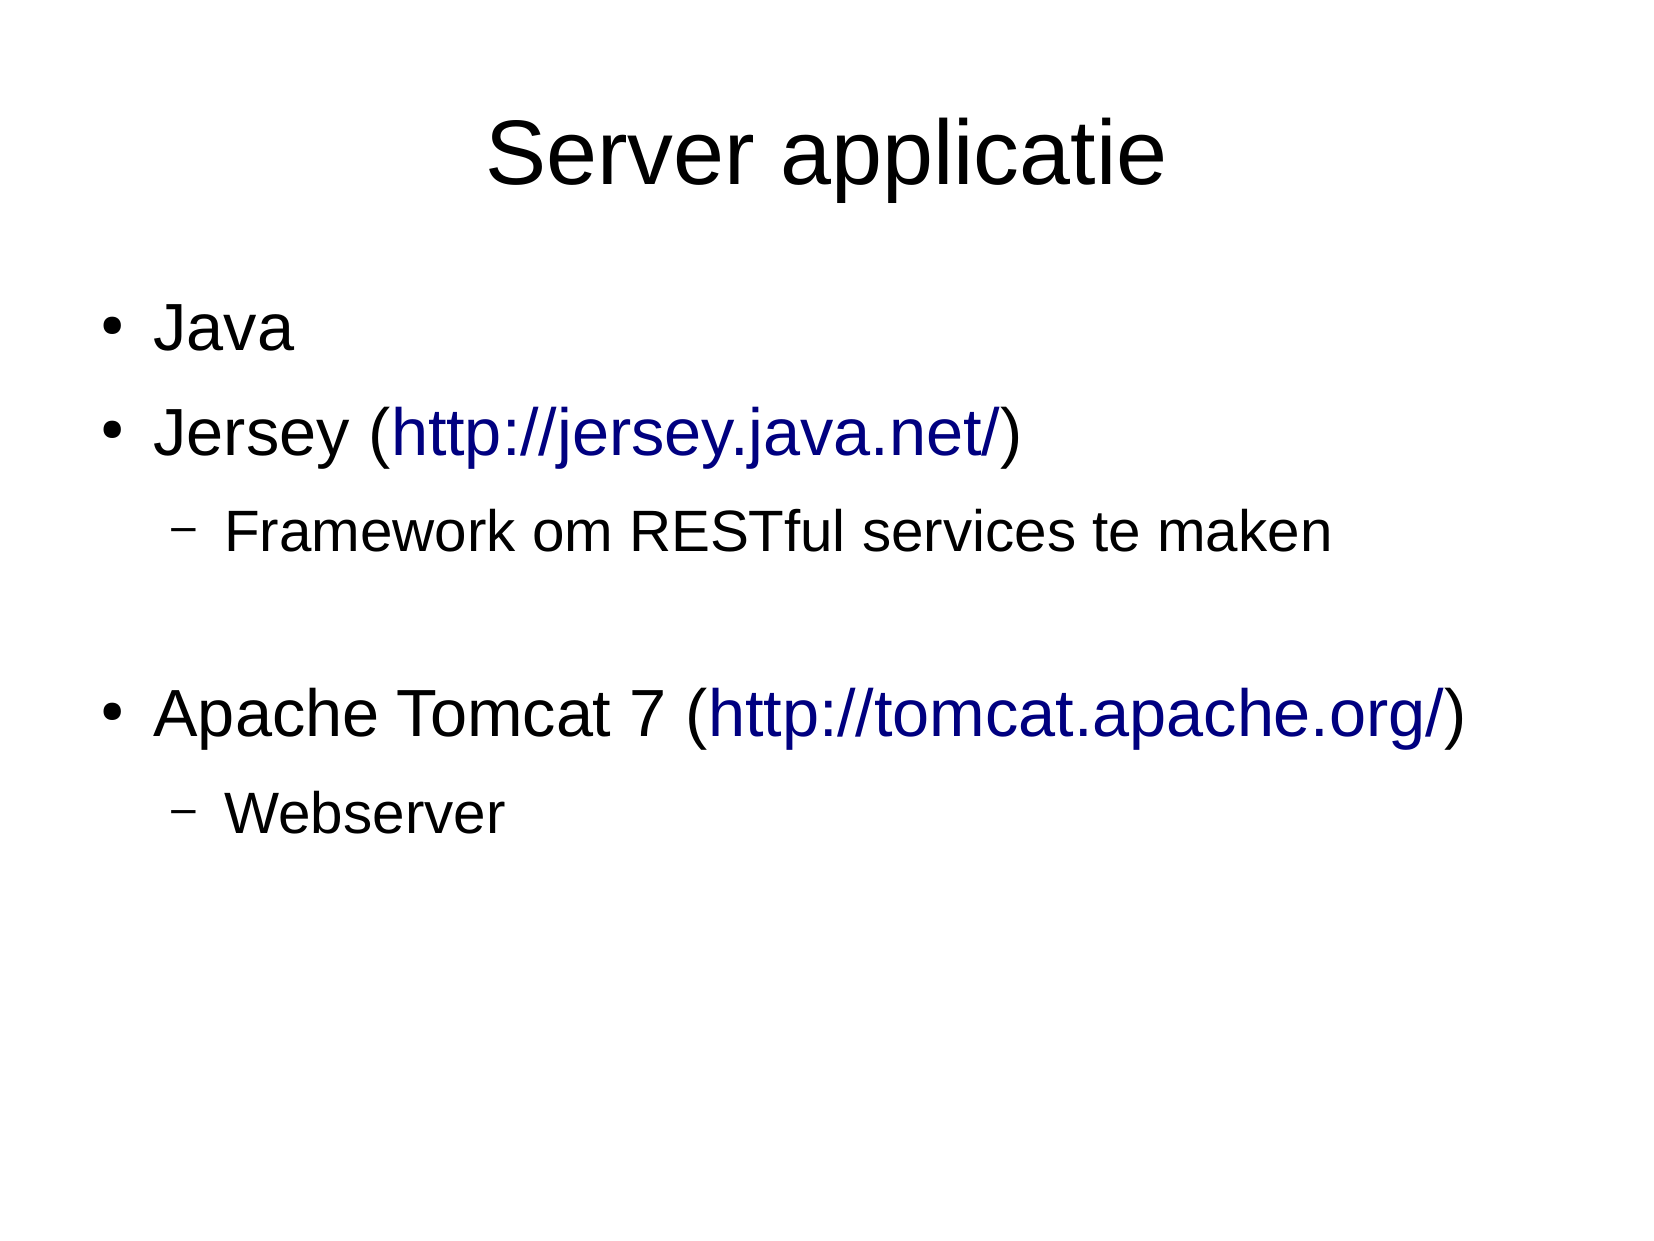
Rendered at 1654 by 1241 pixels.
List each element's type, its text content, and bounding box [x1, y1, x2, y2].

title Server applicatie [82, 49, 1571, 257]
list Java Jersey (http://jersey.java.net/) Framework om RESTful services te maken Apache Tomcat 7 (http://tomcat.apache.org/) Webserver [82, 290, 1538, 1186]
